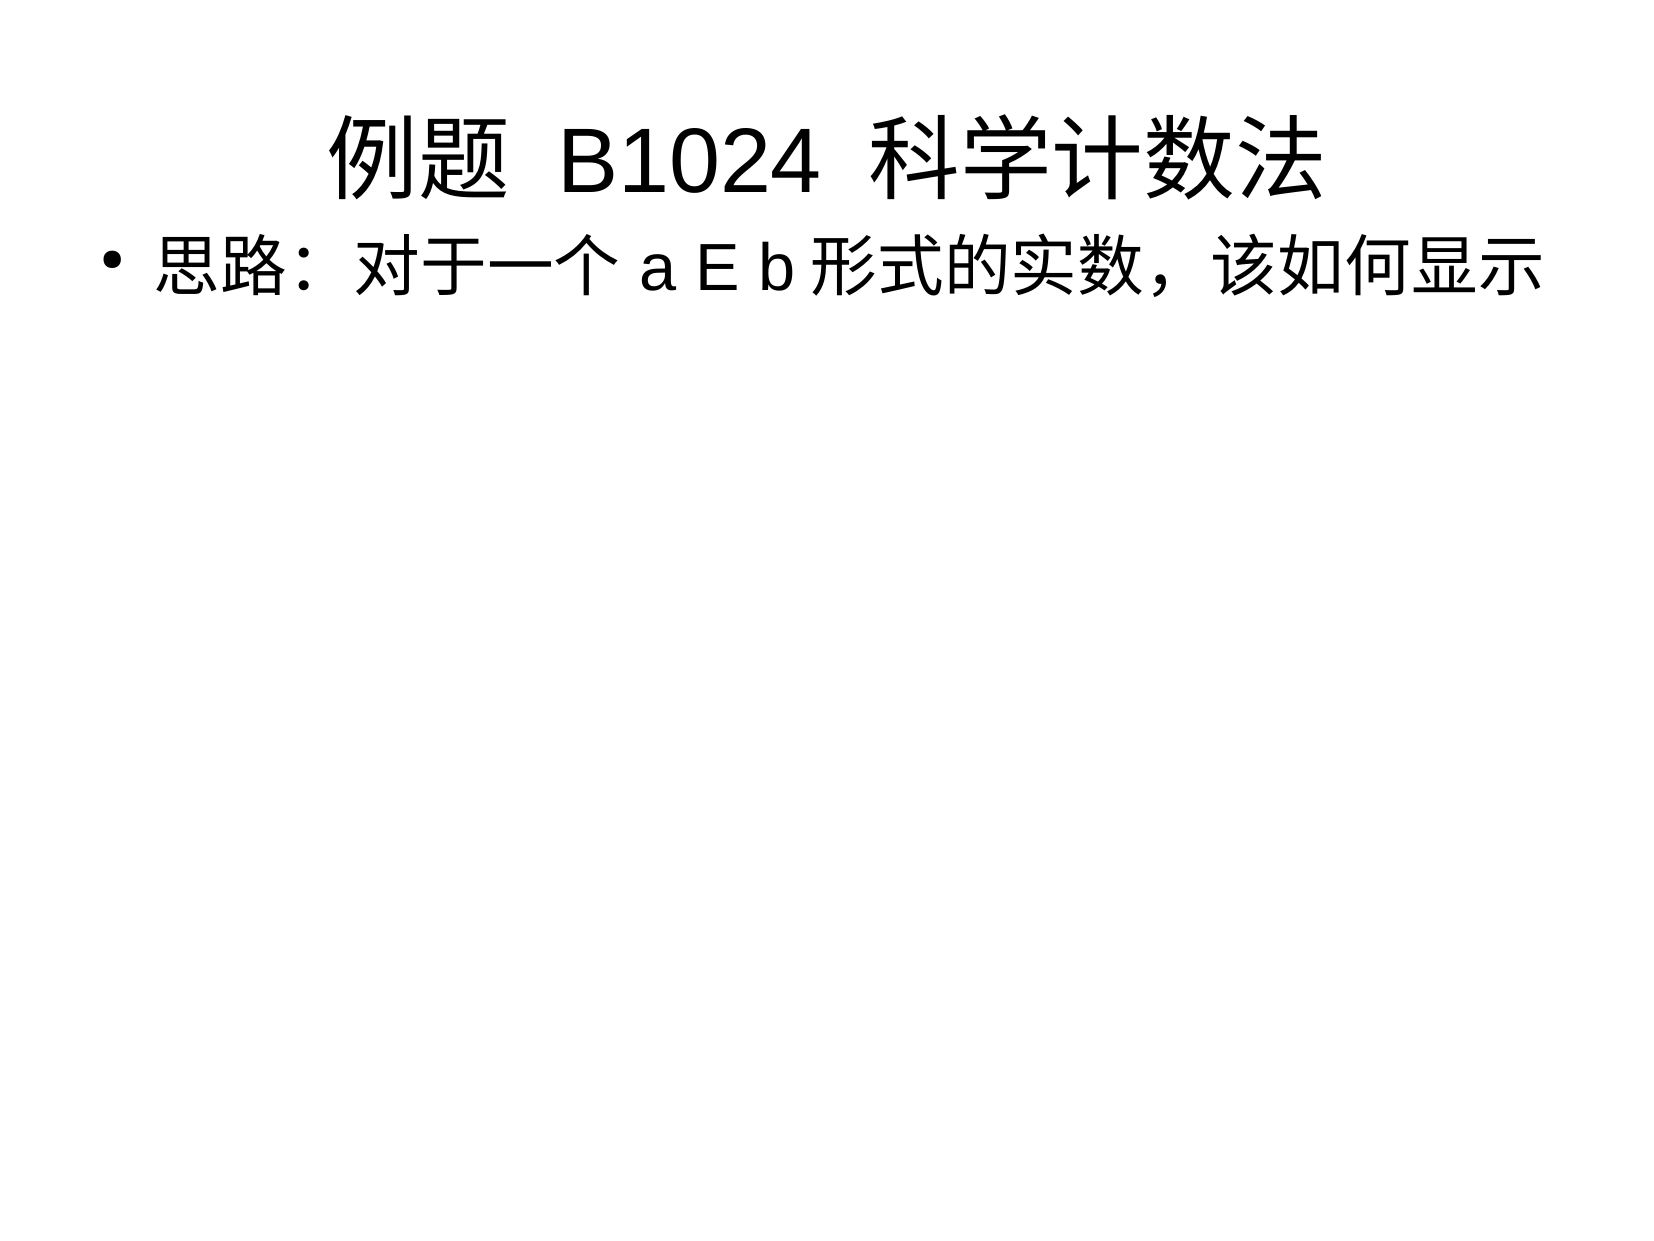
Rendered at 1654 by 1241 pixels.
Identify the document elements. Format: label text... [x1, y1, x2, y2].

title 例题 B1024 科学计数法 [82, 49, 1571, 212]
list 思路：对于一个a E b形式的实数，该如何显示 [82, 212, 1571, 1241]
